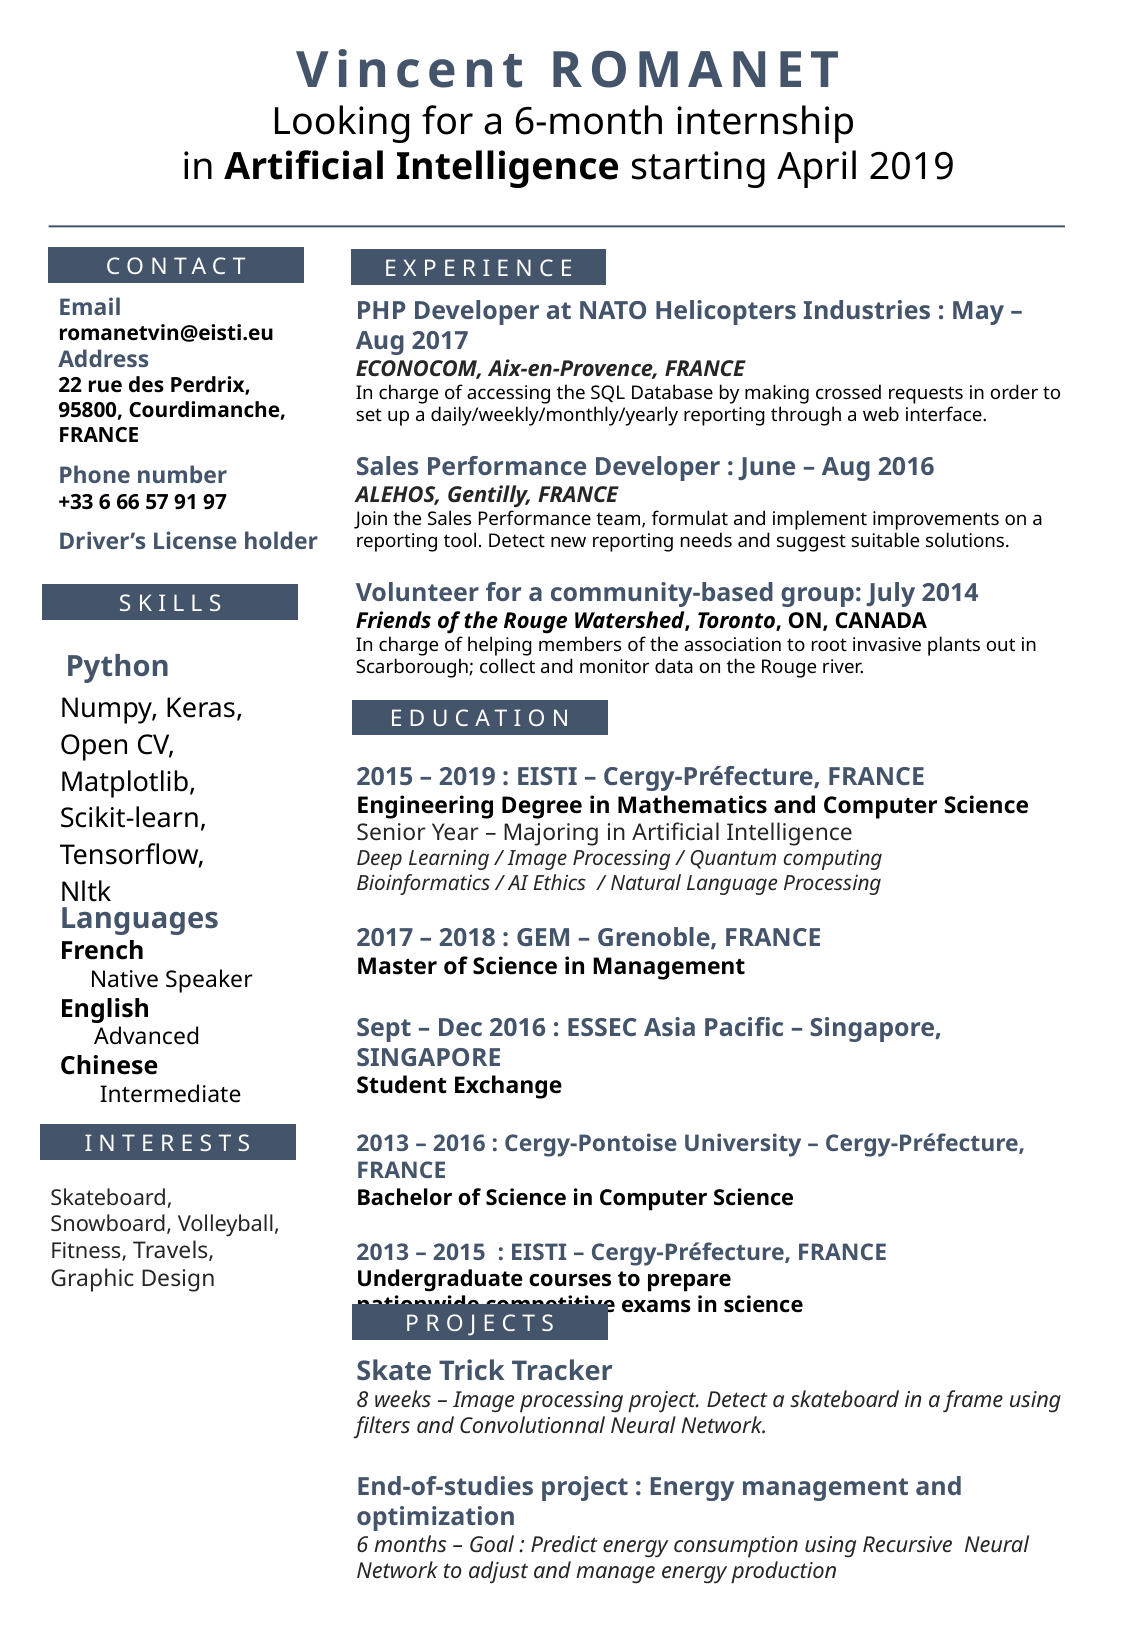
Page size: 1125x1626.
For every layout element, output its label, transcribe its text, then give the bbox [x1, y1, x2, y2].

text_box Email romanetvin@eisti.eu Address 22 rue des Perdrix, 95800, Courdimanche, FRANCE Phone number +33 6 66 57 91 97 Driver’s License holder [43, 284, 344, 615]
text_box Numpy, Keras, Open CV, Matplotlib, Scikit-learn, Tensorflow, Nltk [45, 681, 286, 916]
text_box EXPERIENCE [351, 249, 606, 284]
text_box Languages French Native Speaker English Advanced Chinese Intermediate [44, 839, 299, 1115]
text_box Skate Trick Tracker 8 weeks – Image processing project. Detect a skateboard in a frame using filters and Convolutionnal Neural Network. End-of-studies project : Energy management and optimization 6 months – Goal : Predict energy consumption using Recursive Neural Network to adjust and manage energy production [341, 1345, 1095, 1575]
text_box PROJECTS [352, 1304, 607, 1339]
text_box Skateboard, Snowboard, Volleyball, Fitness, Travels, Graphic Design [35, 1176, 315, 1324]
text_box CONTACT [48, 248, 303, 282]
text_box 2015 – 2019 : EISTI – Cergy-Préfecture, FRANCE Engineering Degree in Mathematics and Computer Science Senior Year – Majoring in Artificial Intelligence Deep Learning / Image Processing / Quantum computing Bioinformatics / AI Ethics / Natural Language Processing 2017 – 2018 : GEM – Grenoble, FRANCE Master of Science in Management Sept – Dec 2016 : ESSEC Asia Pacific – Singapore, SINGAPORE Student Exchange 2013 – 2016 : Cergy-Pontoise University – Cergy-Préfecture, FRANCE Bachelor of Science in Computer Science 2013 – 2015 : EISTI – Cergy-Préfecture, FRANCE Undergraduate courses to prepare nationwide competitive exams in science [341, 752, 1095, 1306]
text_box Vincent ROMANET Looking for a 6-month internship in Artificial Intelligence starting April 2019 [131, 29, 1005, 195]
text_box EDUCATION [352, 701, 607, 735]
text_box INTERESTS [40, 1125, 295, 1159]
text_box Python [50, 640, 239, 681]
text_box PHP Developer at NATO Helicopters Industries : May – Aug 2017 ECONOCOM, Aix-en-Provence, FRANCE In charge of accessing the SQL Database by making crossed requests in order to set up a daily/weekly/monthly/yearly reporting through a web interface. Sales Performance Developer : June – Aug 2016 ALEHOS, Gentilly, FRANCE Join the Sales Performance team, formulat and implement improvements on a reporting tool. Detect new reporting needs and suggest suitable solutions. Volunteer for a community-based group: July 2014 Friends of the Rouge Watershed, Toronto, ON, CANADA In charge of helping members of the association to root invasive plants out in Scarborough; collect and monitor data on the Rouge river. [340, 286, 1095, 701]
text_box SKILLS [43, 585, 298, 619]
